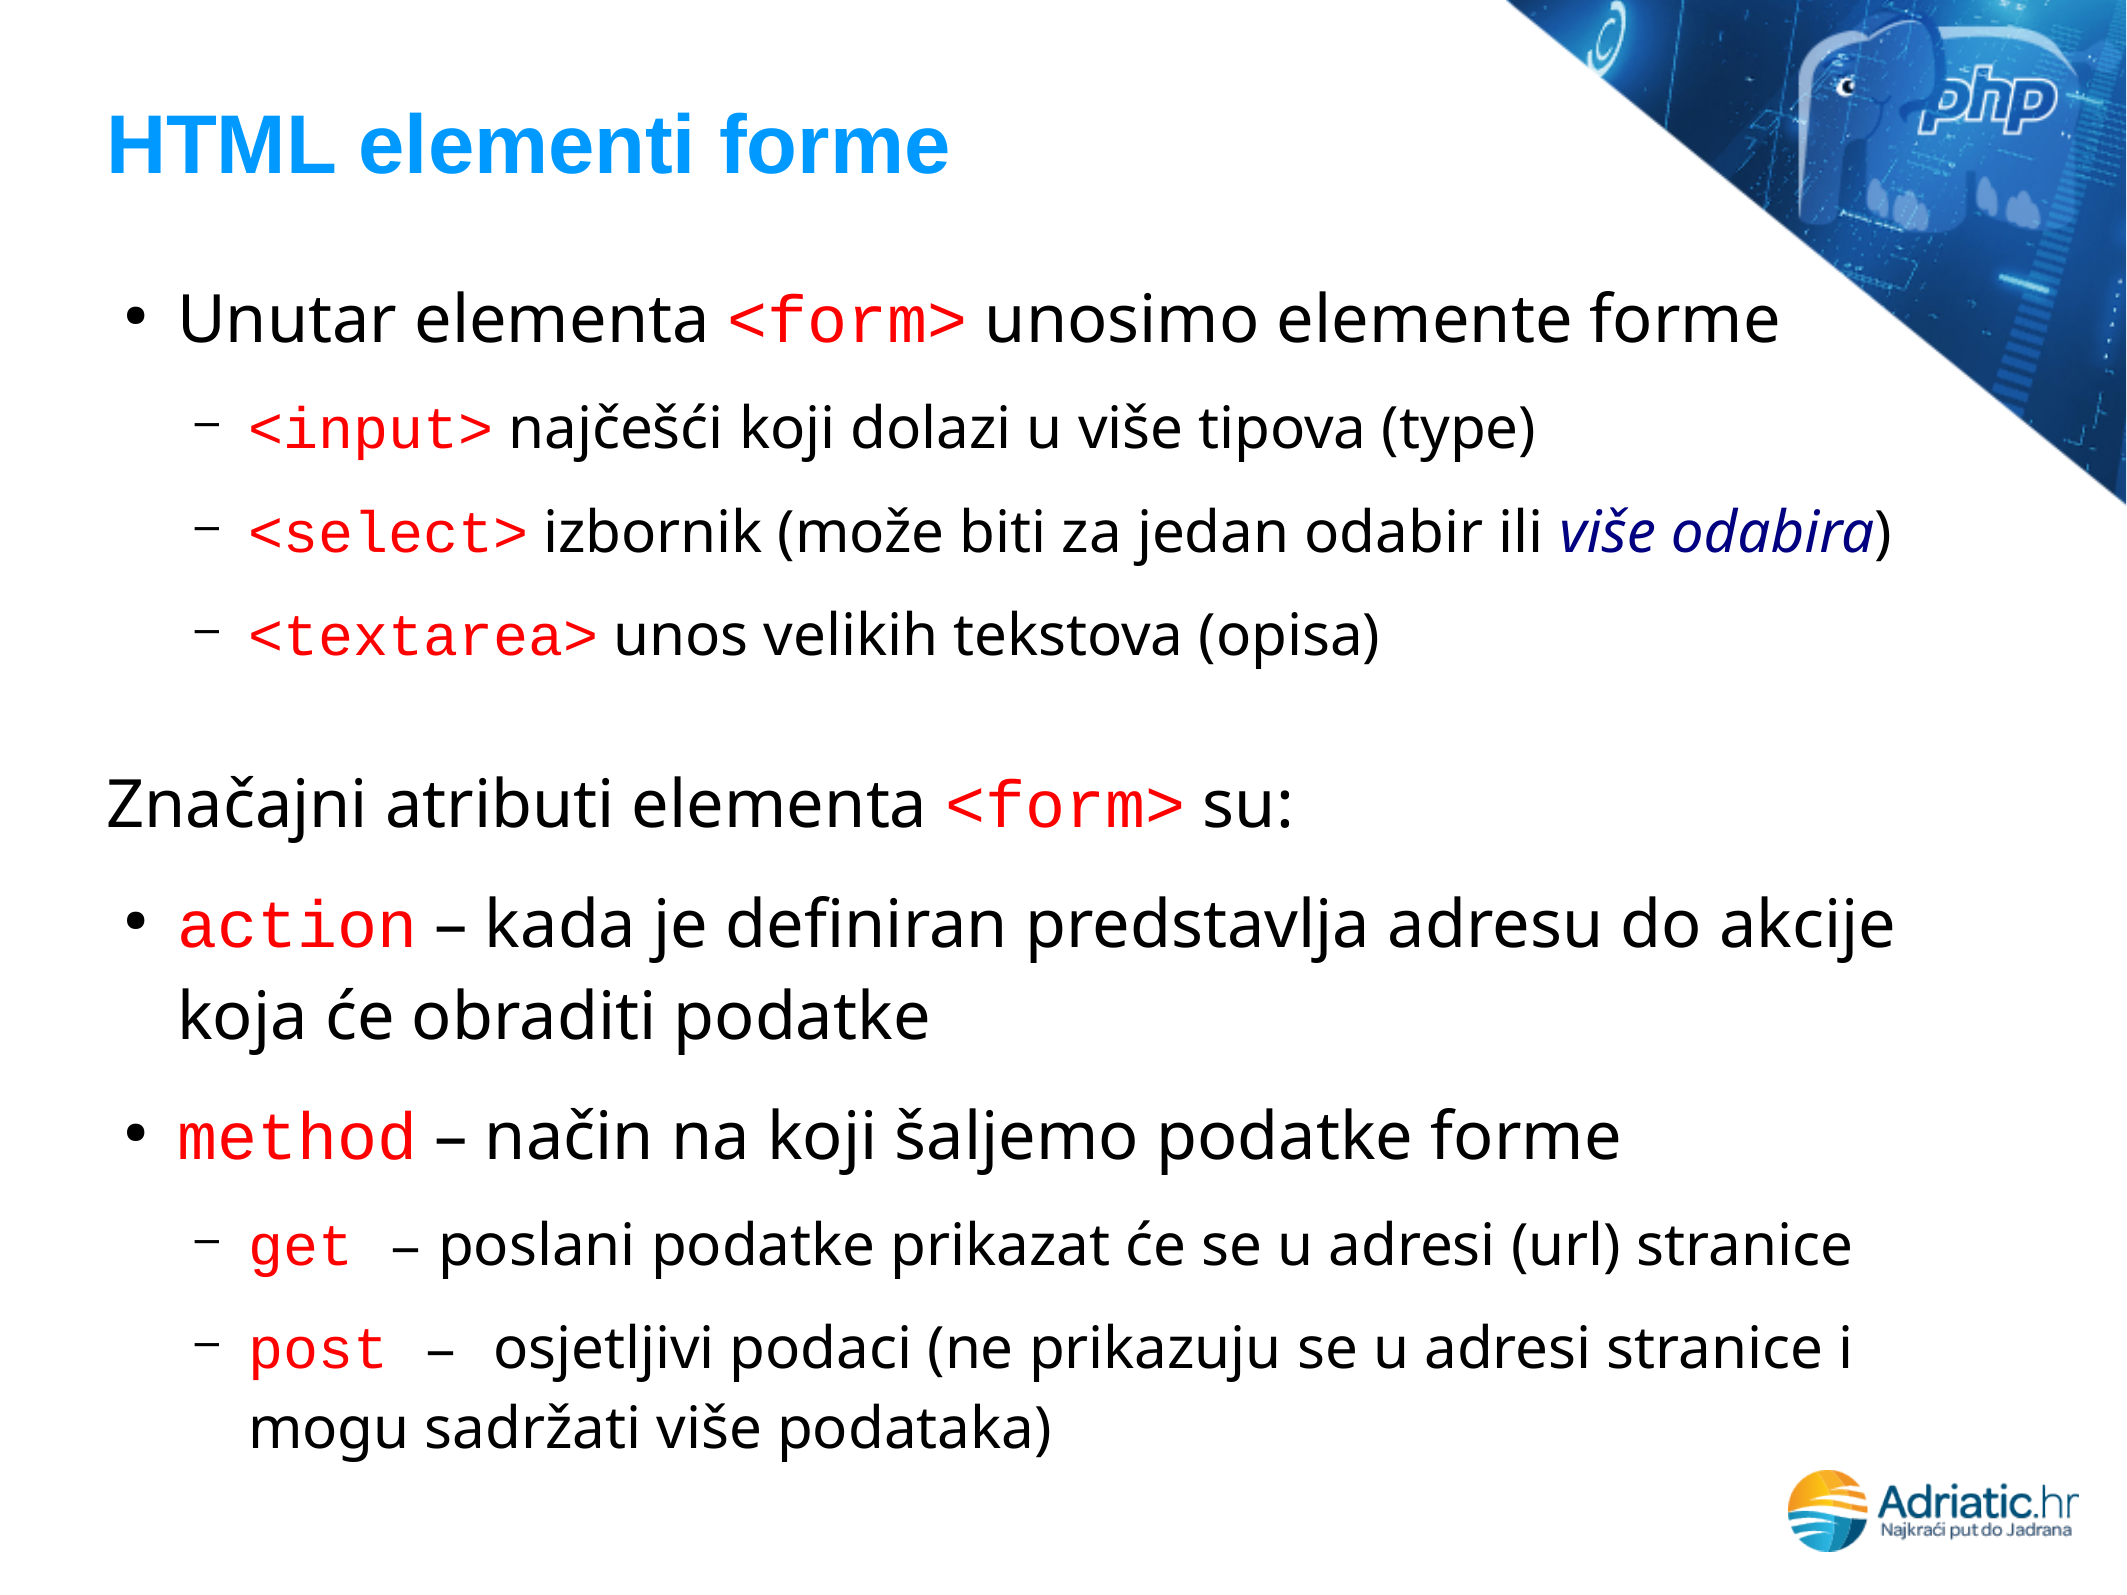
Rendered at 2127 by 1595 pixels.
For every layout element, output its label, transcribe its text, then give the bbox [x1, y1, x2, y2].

picture [1505, 0, 2127, 625]
list Unutar elementa <form> unosimo elemente forme <input> najčešći koji dolazi u više tipova (type) <select> izbornik (može biti za jedan odabir ili više odabira) <textarea> unos velikih tekstova (opisa) [106, 271, 2020, 755]
title HTML elementi forme [106, 70, 1630, 219]
list Značajni atributi elementa <form> su: action – kada je definiran predstavlja adresu do akcije koja će obraditi podatke method – način na koji šaljemo podatke forme get – poslani podatke prikazat će se u adresi (url) stranice post – osjetljivi podaci (ne prikazuju se u adresi stranice i mogu sadržati više podataka) [106, 755, 2020, 1571]
picture [2020, 1470, 2079, 1552]
